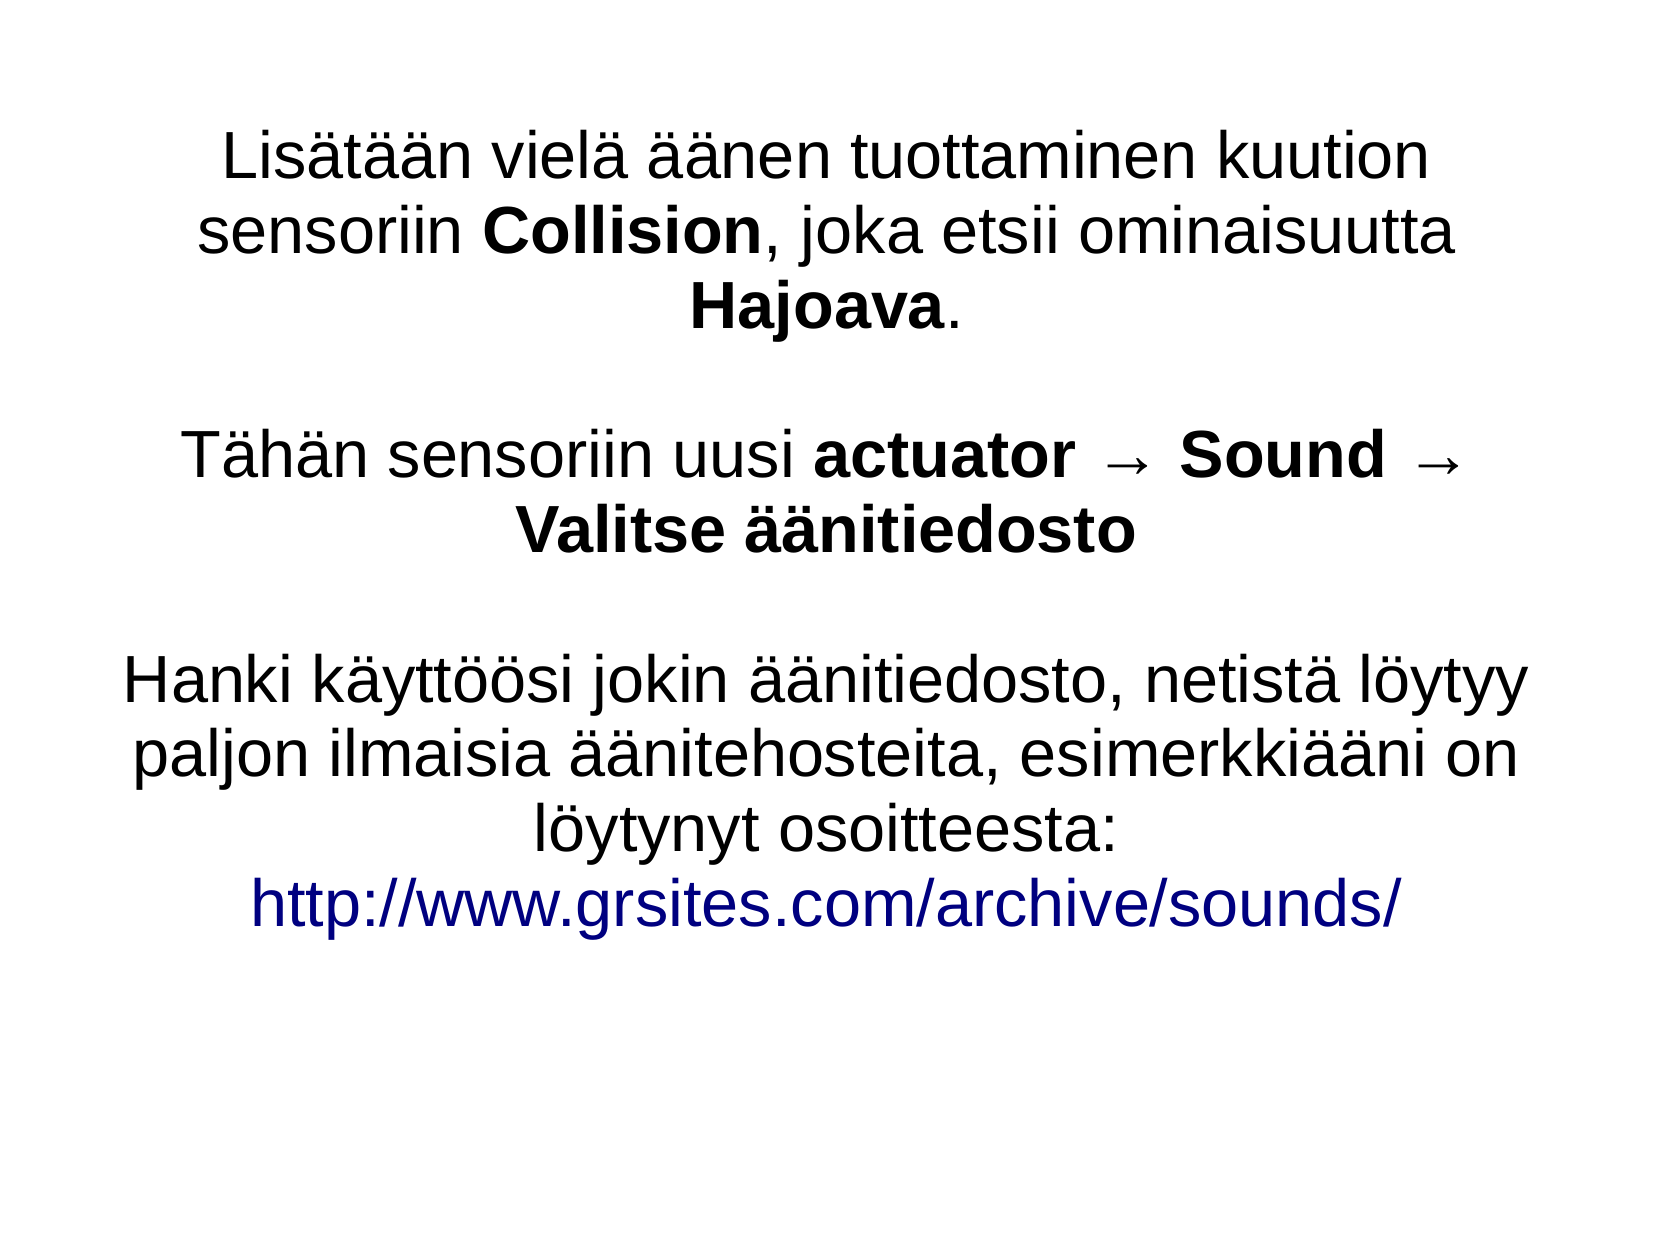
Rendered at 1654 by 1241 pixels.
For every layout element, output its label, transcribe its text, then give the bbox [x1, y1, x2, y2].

subtitle Lisätään vielä äänen tuottaminen kuution sensoriin Collision, joka etsii ominaisuutta Hajoava. Tähän sensoriin uusi actuator → Sound → Valitse äänitiedosto Hanki käyttöösi jokin äänitiedosto, netistä löytyy paljon ilmaisia äänitehosteita, esimerkkiääni on löytynyt osoitteesta: http://www.grsites.com/archive/sounds/ [82, 49, 1571, 1010]
